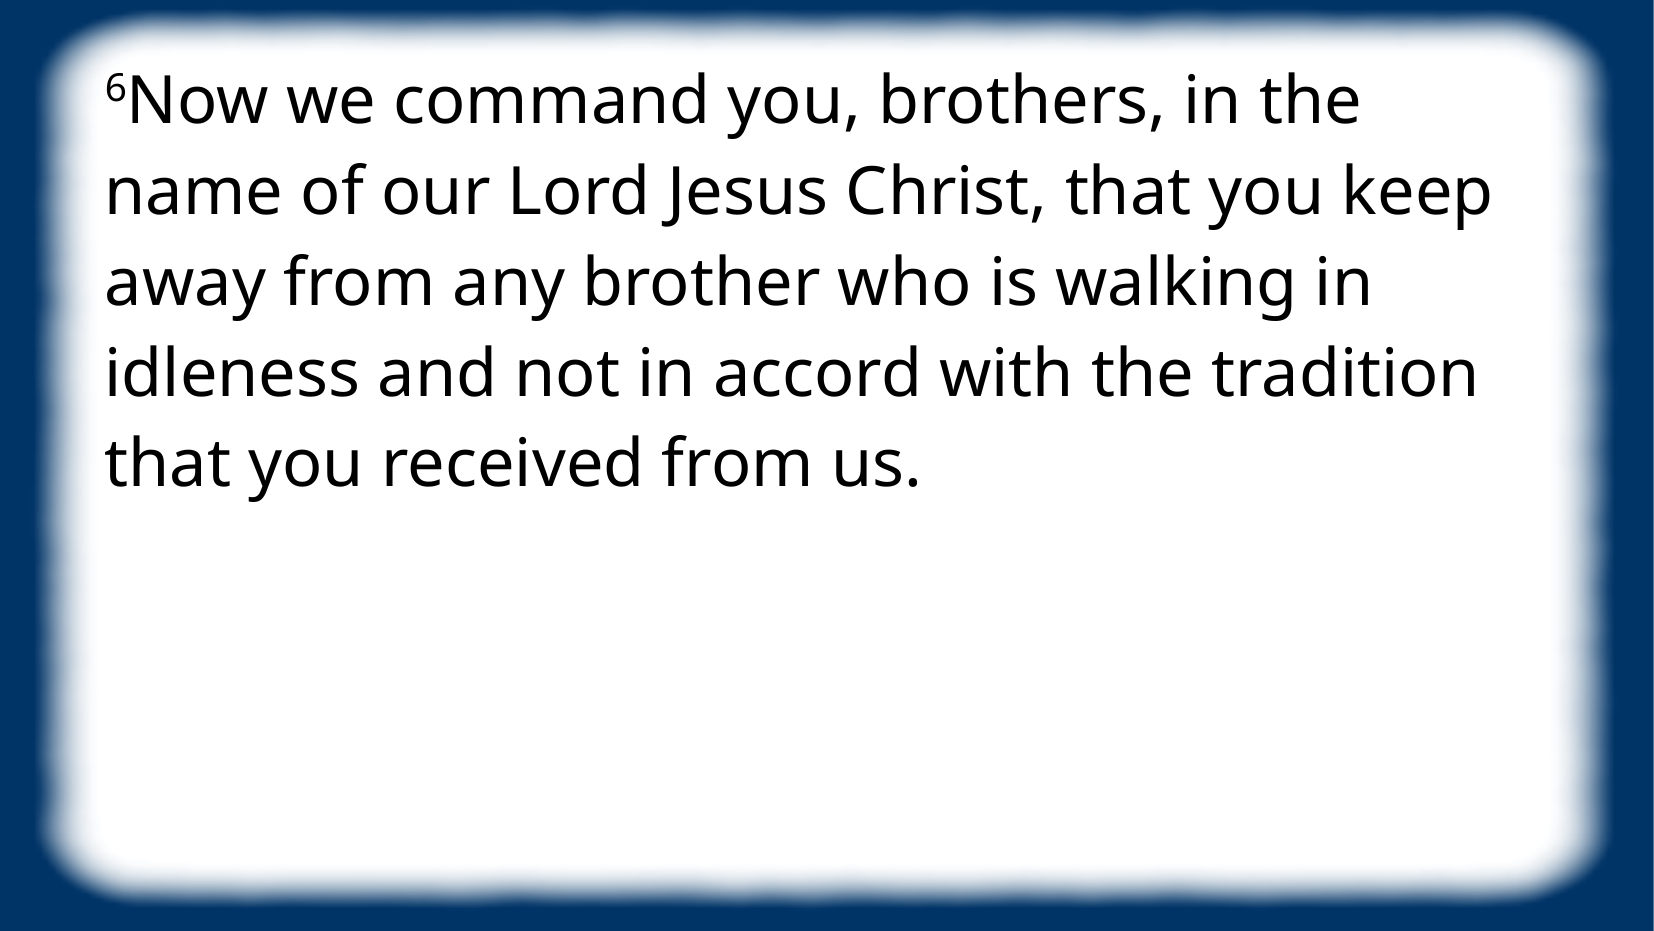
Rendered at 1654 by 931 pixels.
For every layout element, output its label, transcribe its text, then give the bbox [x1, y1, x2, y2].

text_box 6Now we command you, brothers, in the name of our Lord Jesus Christ, that you keep away from any brother who is walking in idleness and not in accord with the tradition that you received from us. [90, 45, 1561, 504]
picture [0, 0, 1654, 931]
